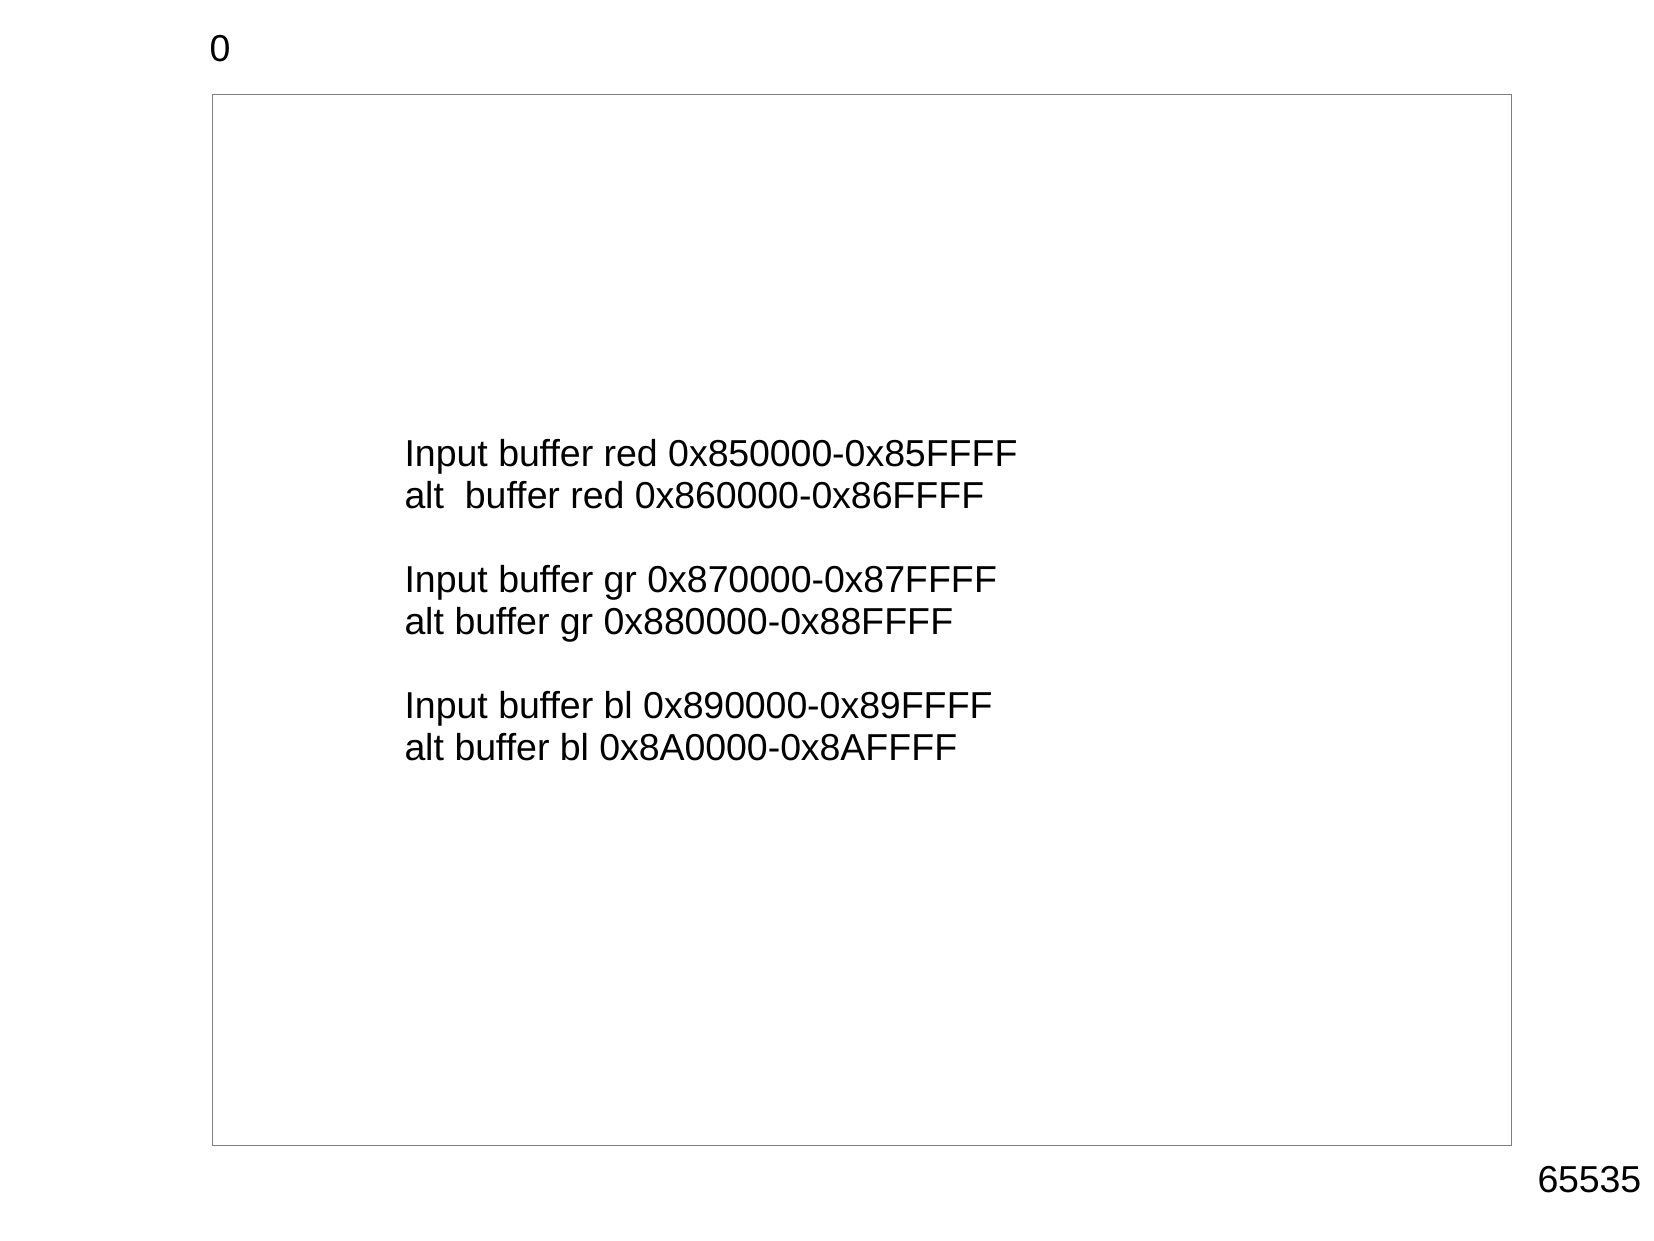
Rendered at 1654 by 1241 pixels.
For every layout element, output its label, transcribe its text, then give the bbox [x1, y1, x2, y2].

text_box 65535 [1522, 1151, 1654, 1208]
text_box 0 [194, 19, 246, 77]
text_box Input buffer red 0x850000-0x85FFFF alt buffer red 0x860000-0x86FFFF Input buffer gr 0x870000-0x87FFFF alt buffer gr 0x880000-0x88FFFF Input buffer bl 0x890000-0x89FFFF alt buffer bl 0x8A0000-0x8AFFFF [389, 425, 1134, 776]
